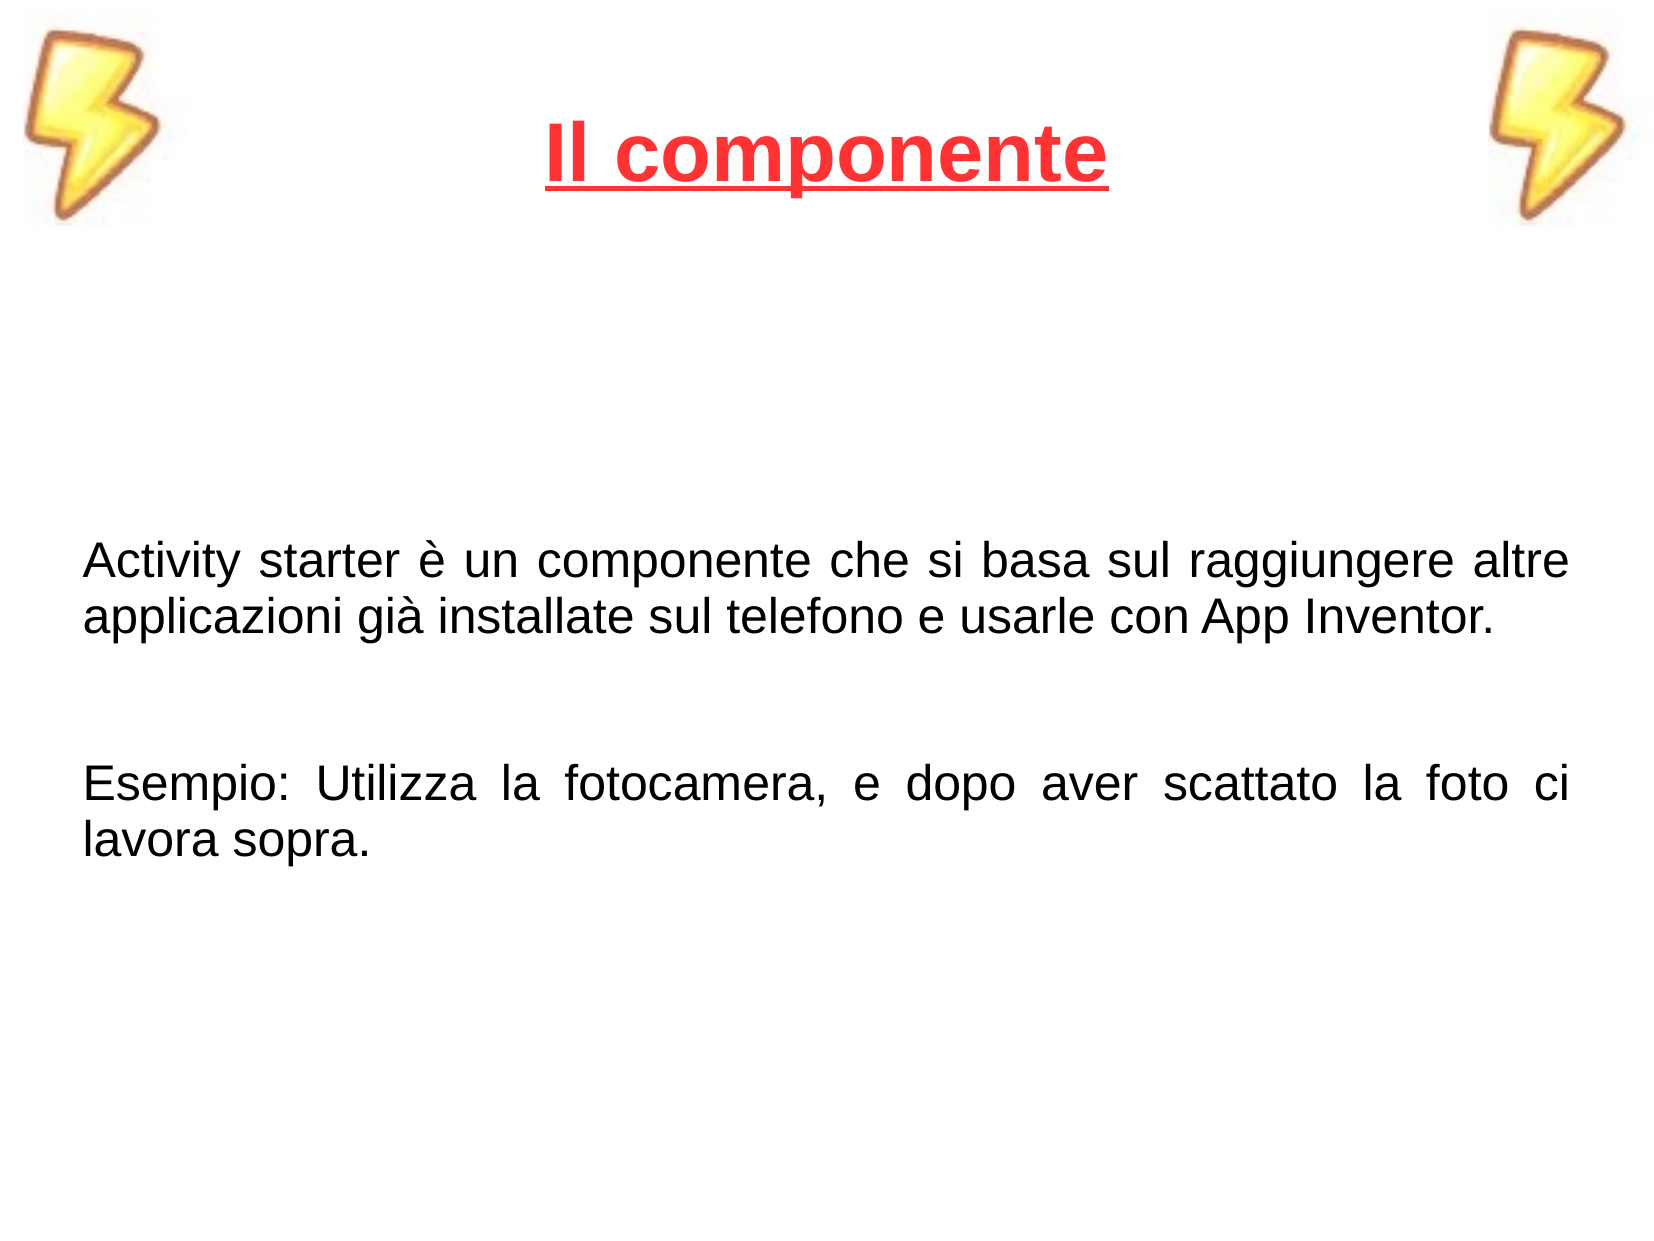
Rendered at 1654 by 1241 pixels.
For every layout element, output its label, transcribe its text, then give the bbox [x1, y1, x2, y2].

subtitle Activity starter è un componente che si basa sul raggiungere altre applicazioni già installate sul telefono e usarle con App Inventor. Esempio: Utilizza la fotocamera, e dopo aver scattato la foto ci lavora sopra. [82, 290, 1571, 1109]
title Il componente [82, 49, 1571, 257]
picture [1488, 10, 1654, 237]
picture [23, 10, 189, 237]
